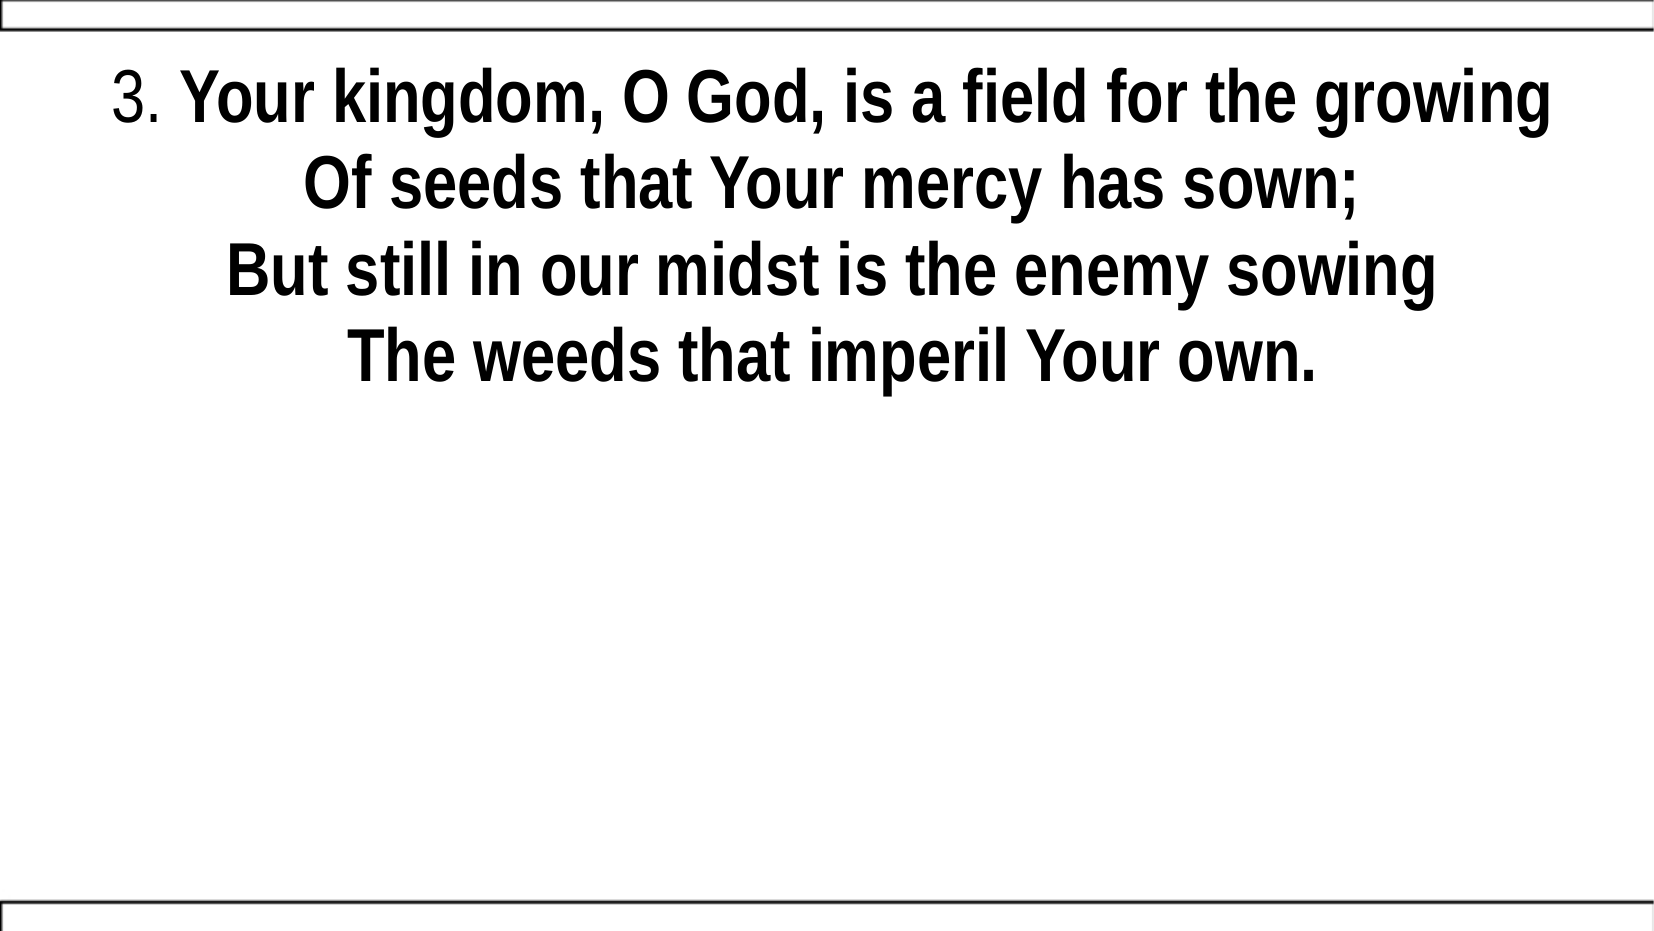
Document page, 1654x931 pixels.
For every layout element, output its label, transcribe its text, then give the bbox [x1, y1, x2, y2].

picture [0, 0, 1654, 931]
text_box 3. Your kingdom, O God, is a field for the growing Of seeds that Your mercy has sown; But still in our midst is the enemy sowing The weeds that imperil Your own. [75, 45, 1591, 406]
